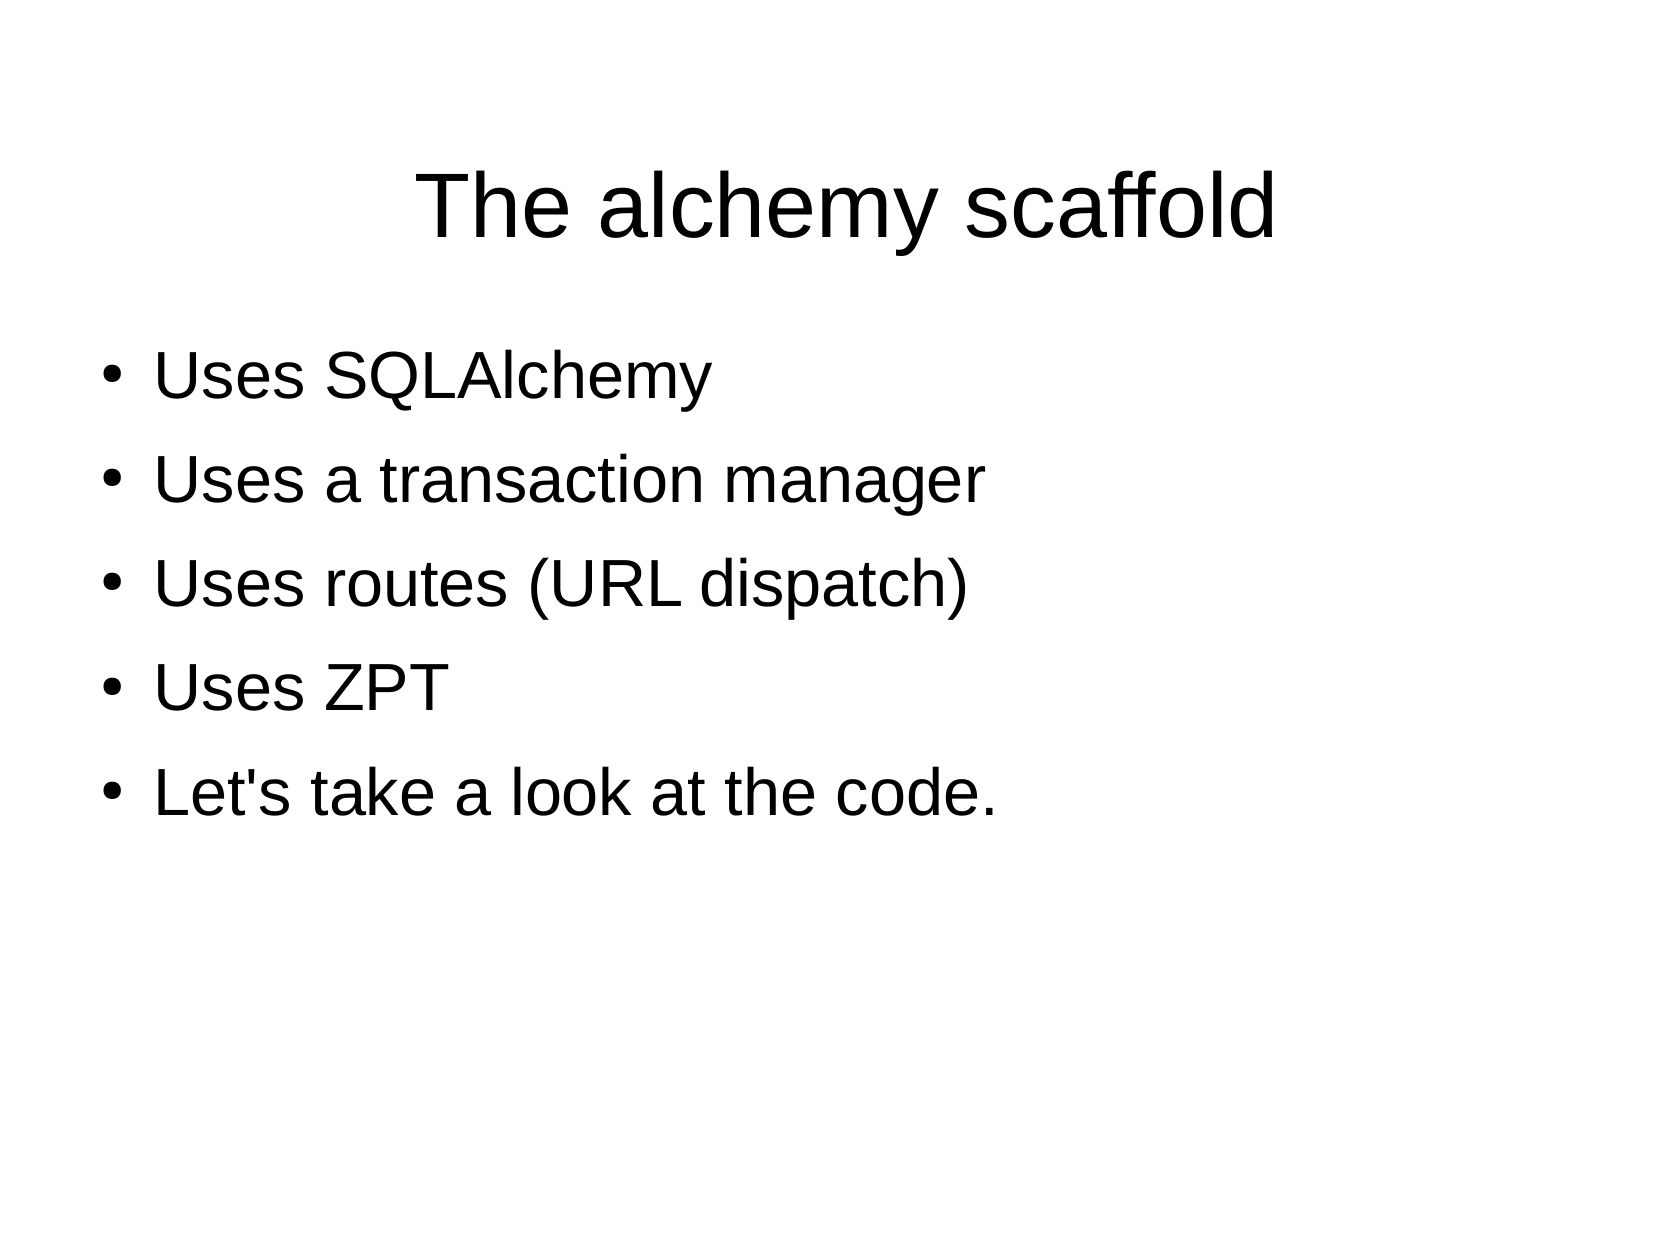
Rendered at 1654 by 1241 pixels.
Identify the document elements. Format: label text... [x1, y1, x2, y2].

list Uses SQLAlchemy Uses a transaction manager Uses routes (URL dispatch) Uses ZPT Let's take a look at the code. [82, 337, 1571, 1157]
title The alchemy scaffold [82, 112, 1612, 301]
